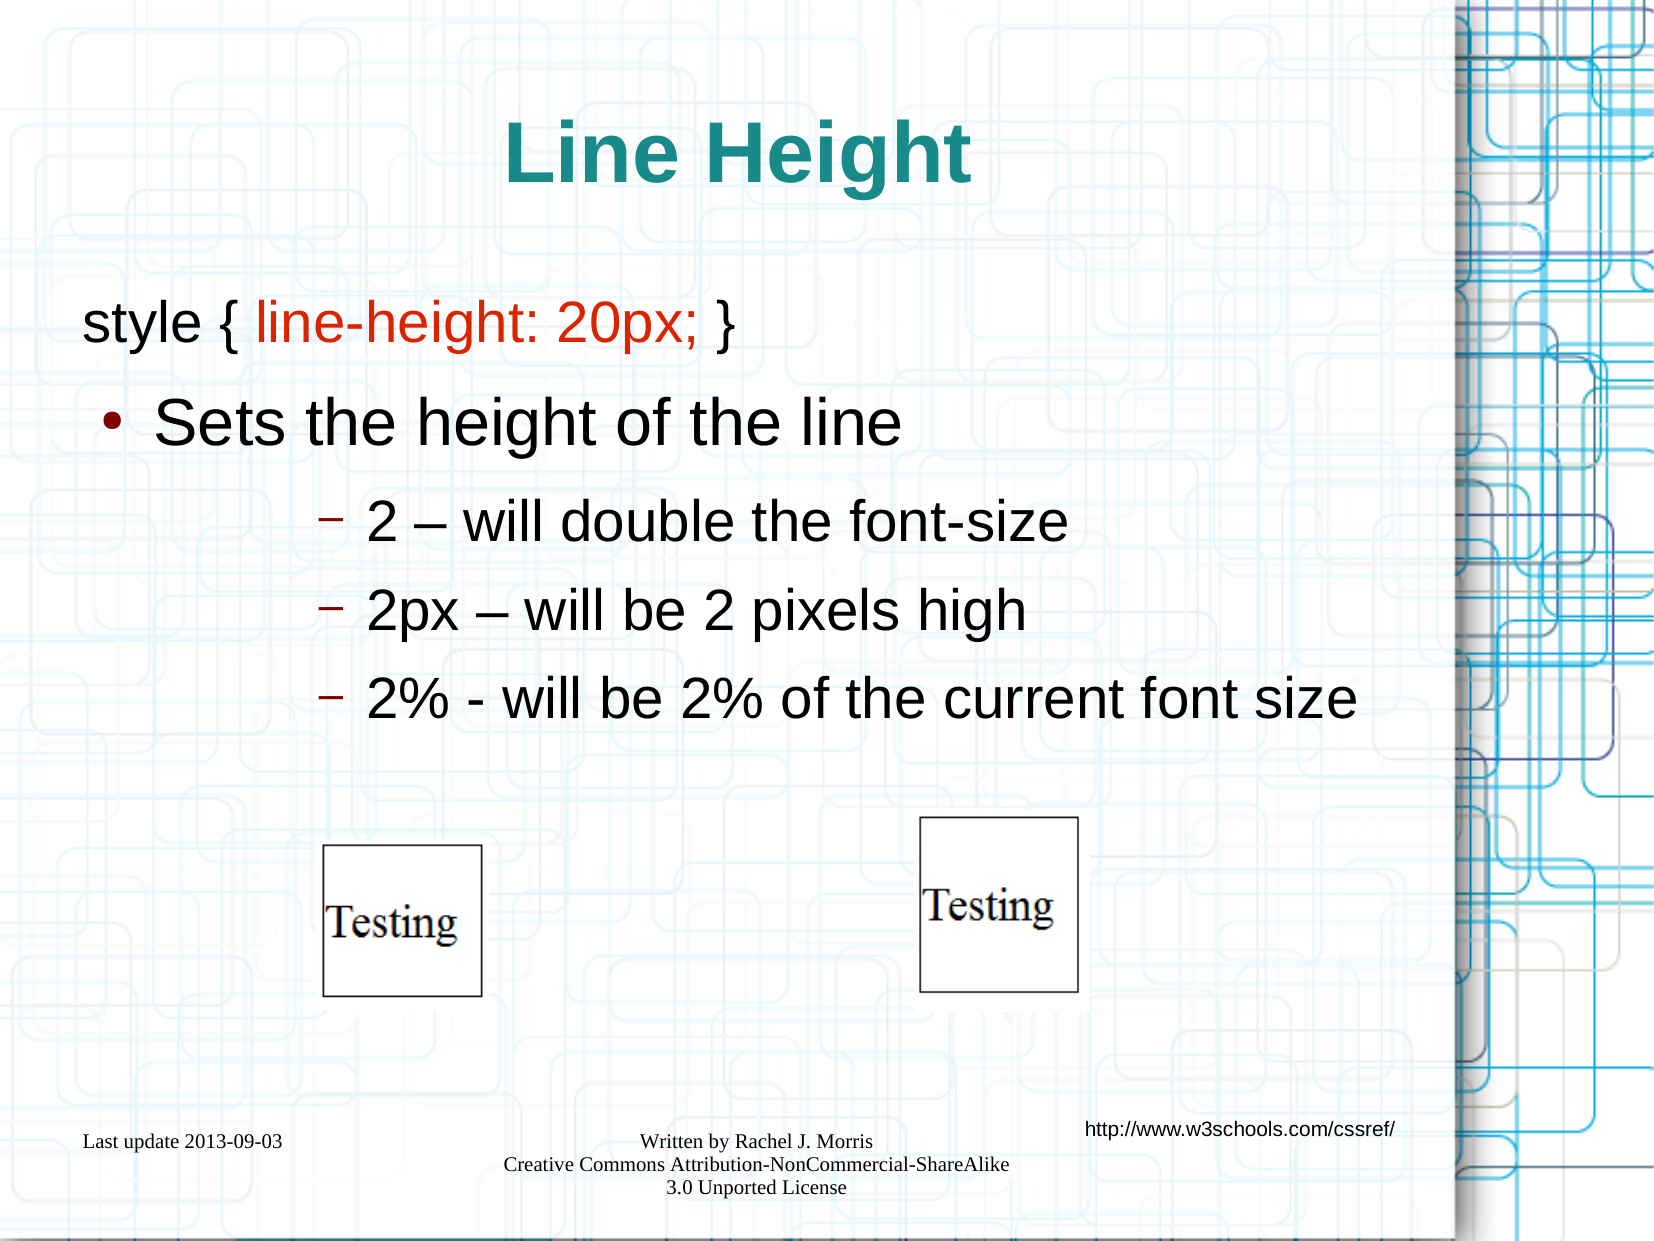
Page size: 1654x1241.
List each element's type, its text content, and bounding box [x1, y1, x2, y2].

picture [0, 0, 1654, 1241]
text_box http://www.w3schools.com/cssref/ [1050, 1110, 1411, 1149]
title Line Height [59, 49, 1418, 257]
list style { line-height: 20px; } Sets the height of the line 2 – will double the font-size 2px – will be 2 pixels high 2% - will be 2% of the current font size [82, 290, 1418, 1010]
